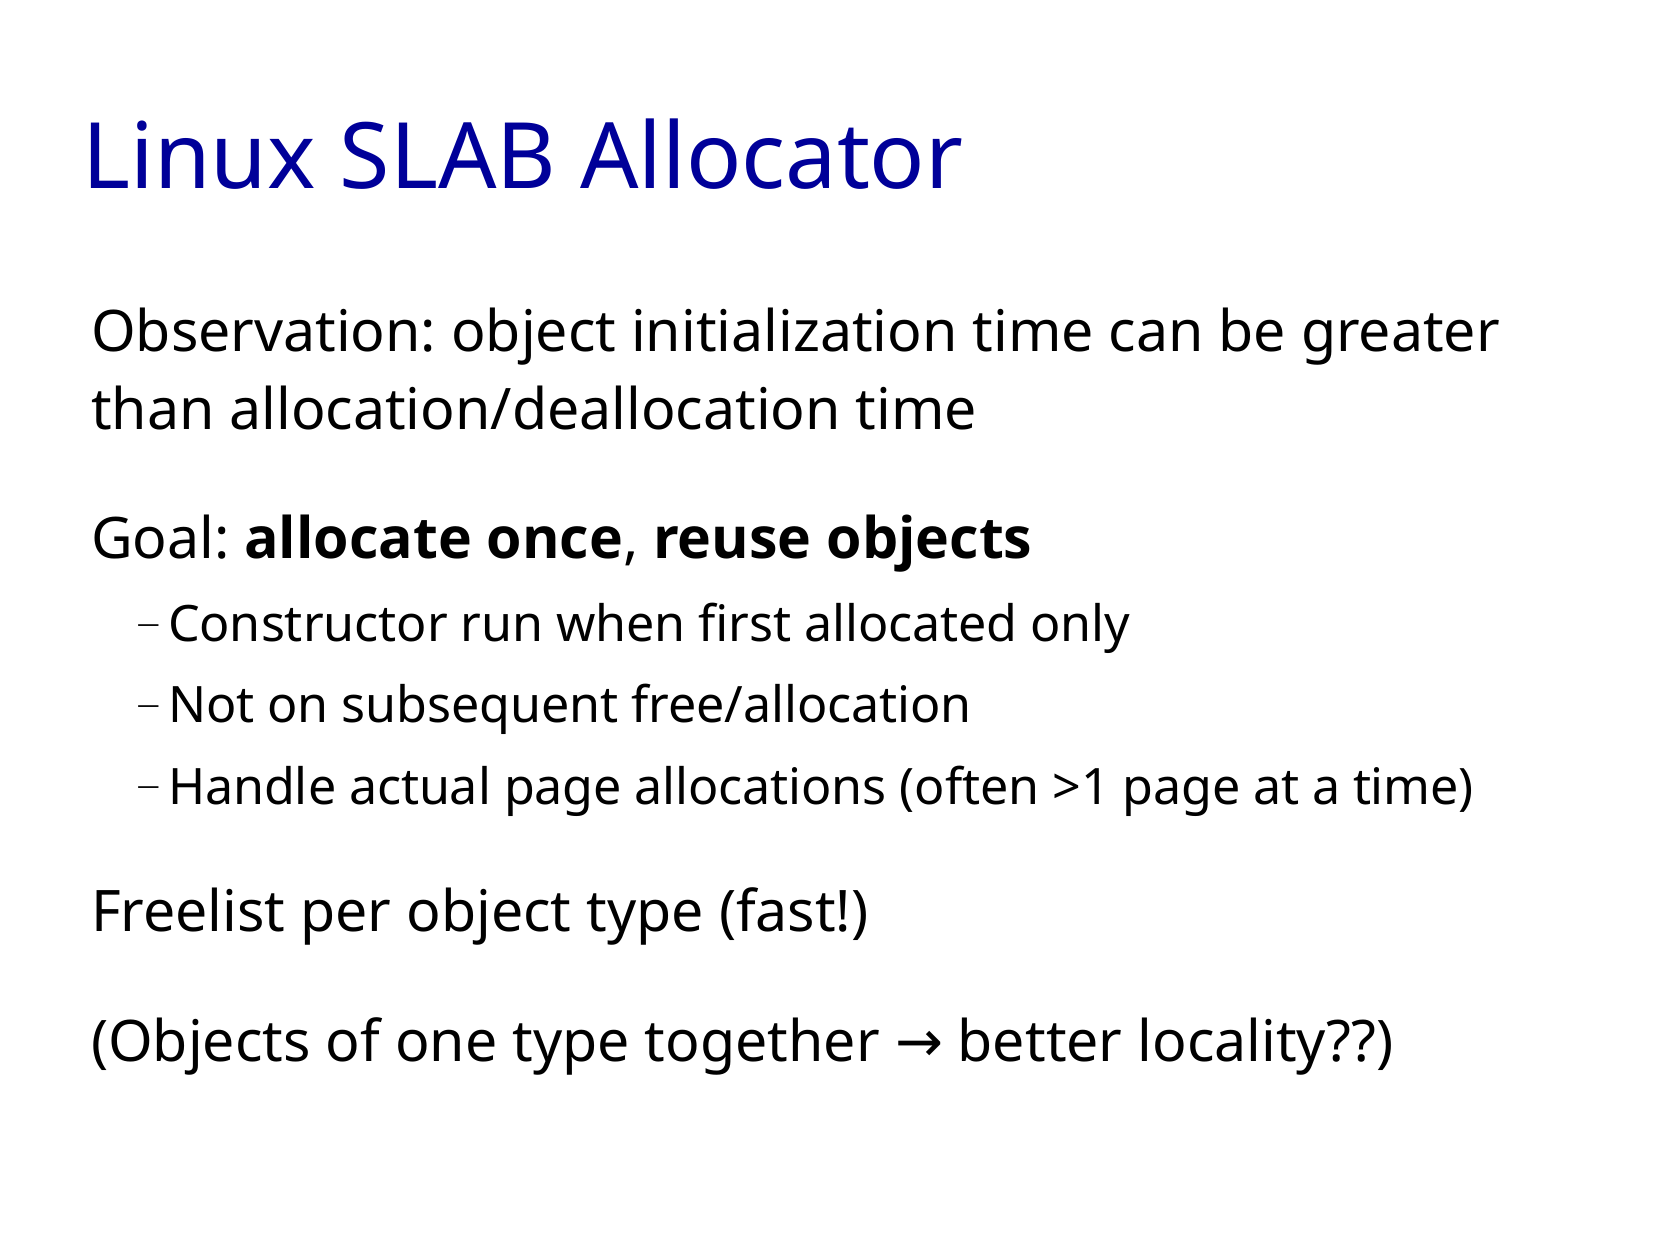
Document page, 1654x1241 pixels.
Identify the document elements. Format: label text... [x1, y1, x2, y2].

title Linux SLAB Allocator [82, 49, 1571, 257]
list Observation: object initialization time can be greater than allocation/deallocation time Goal: allocate once, reuse objects Constructor run when first allocated only Not on subsequent free/allocation Handle actual page allocations (often >1 page at a time) Freelist per object type (fast!) (Objects of one type together → better locality??) [60, 290, 1571, 1096]
